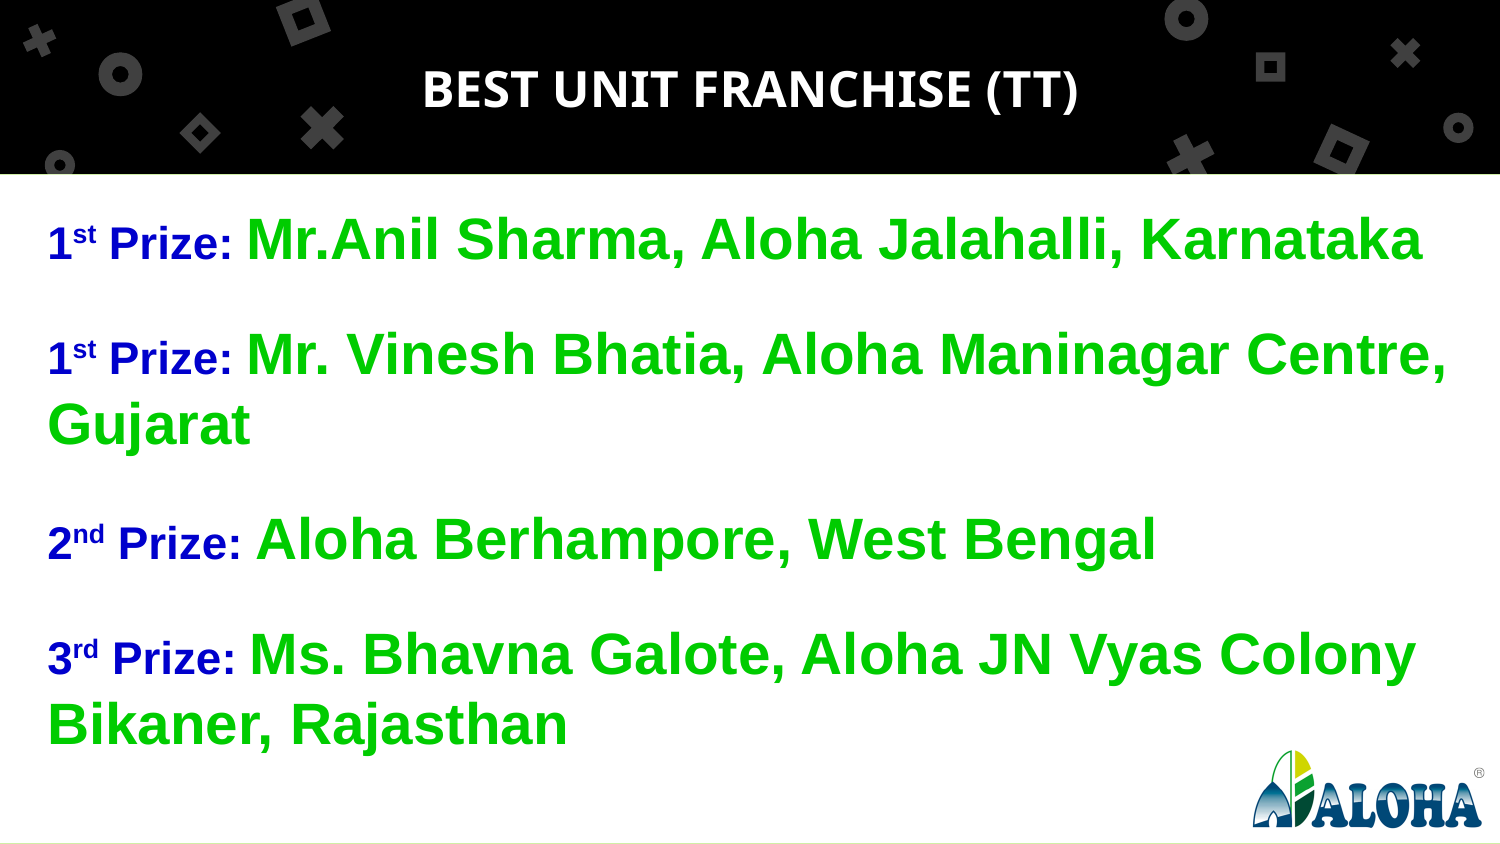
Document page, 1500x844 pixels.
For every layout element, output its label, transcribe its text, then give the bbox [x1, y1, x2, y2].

text_box BEST UNIT FRANCHISE (TT) [75, 0, 1425, 175]
text_box 1st Prize: Mr.Anil Sharma, Aloha Jalahalli, Karnataka 1st Prize: Mr. Vinesh Bhatia, Aloha Maninagar Centre, Gujarat 2nd Prize: Aloha Berhampore, West Bengal 3rd Prize: Ms. Bhavna Galote, Aloha JN Vyas Colony Bikaner, Rajasthan [47, 224, 1465, 733]
picture [1245, 744, 1489, 836]
